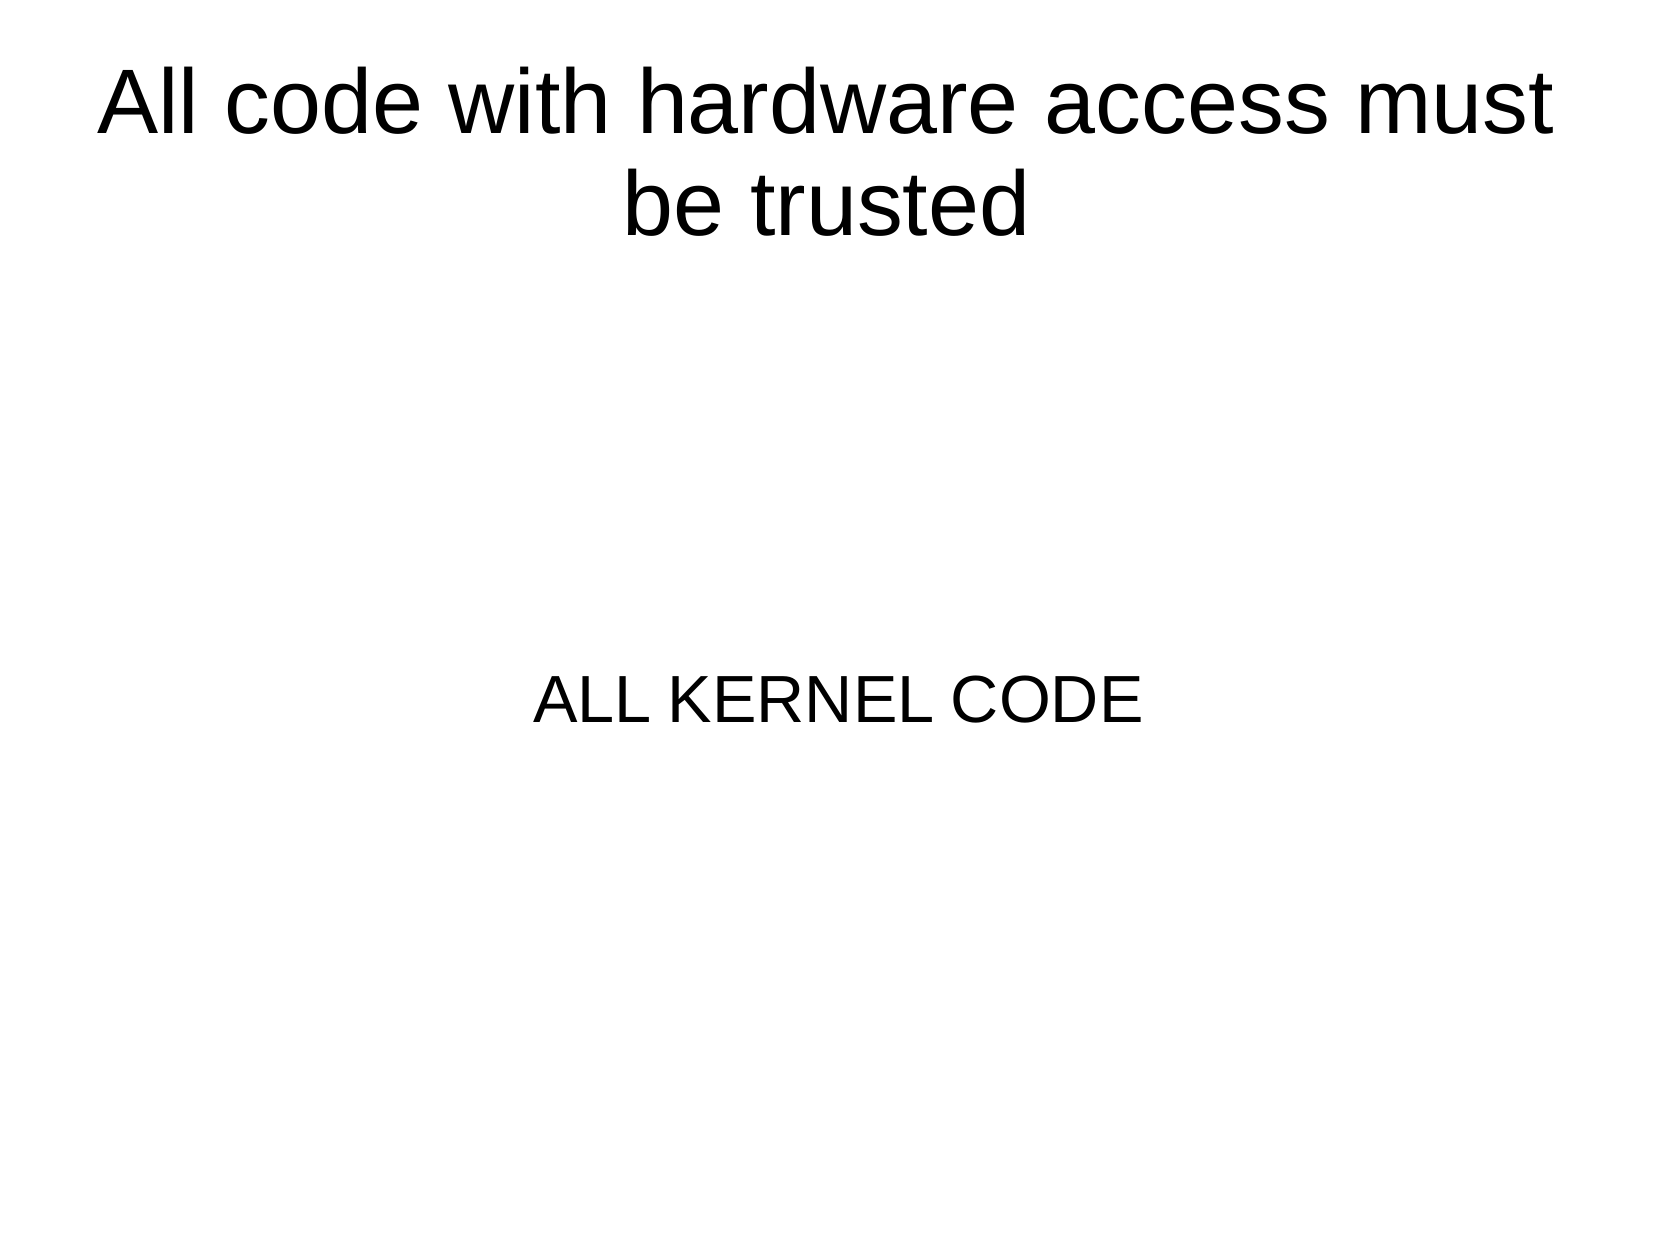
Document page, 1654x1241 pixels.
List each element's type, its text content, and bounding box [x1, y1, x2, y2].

title All code with hardware access must be trusted [82, 49, 1571, 257]
subtitle ALL KERNEL CODE [82, 290, 1571, 1109]
